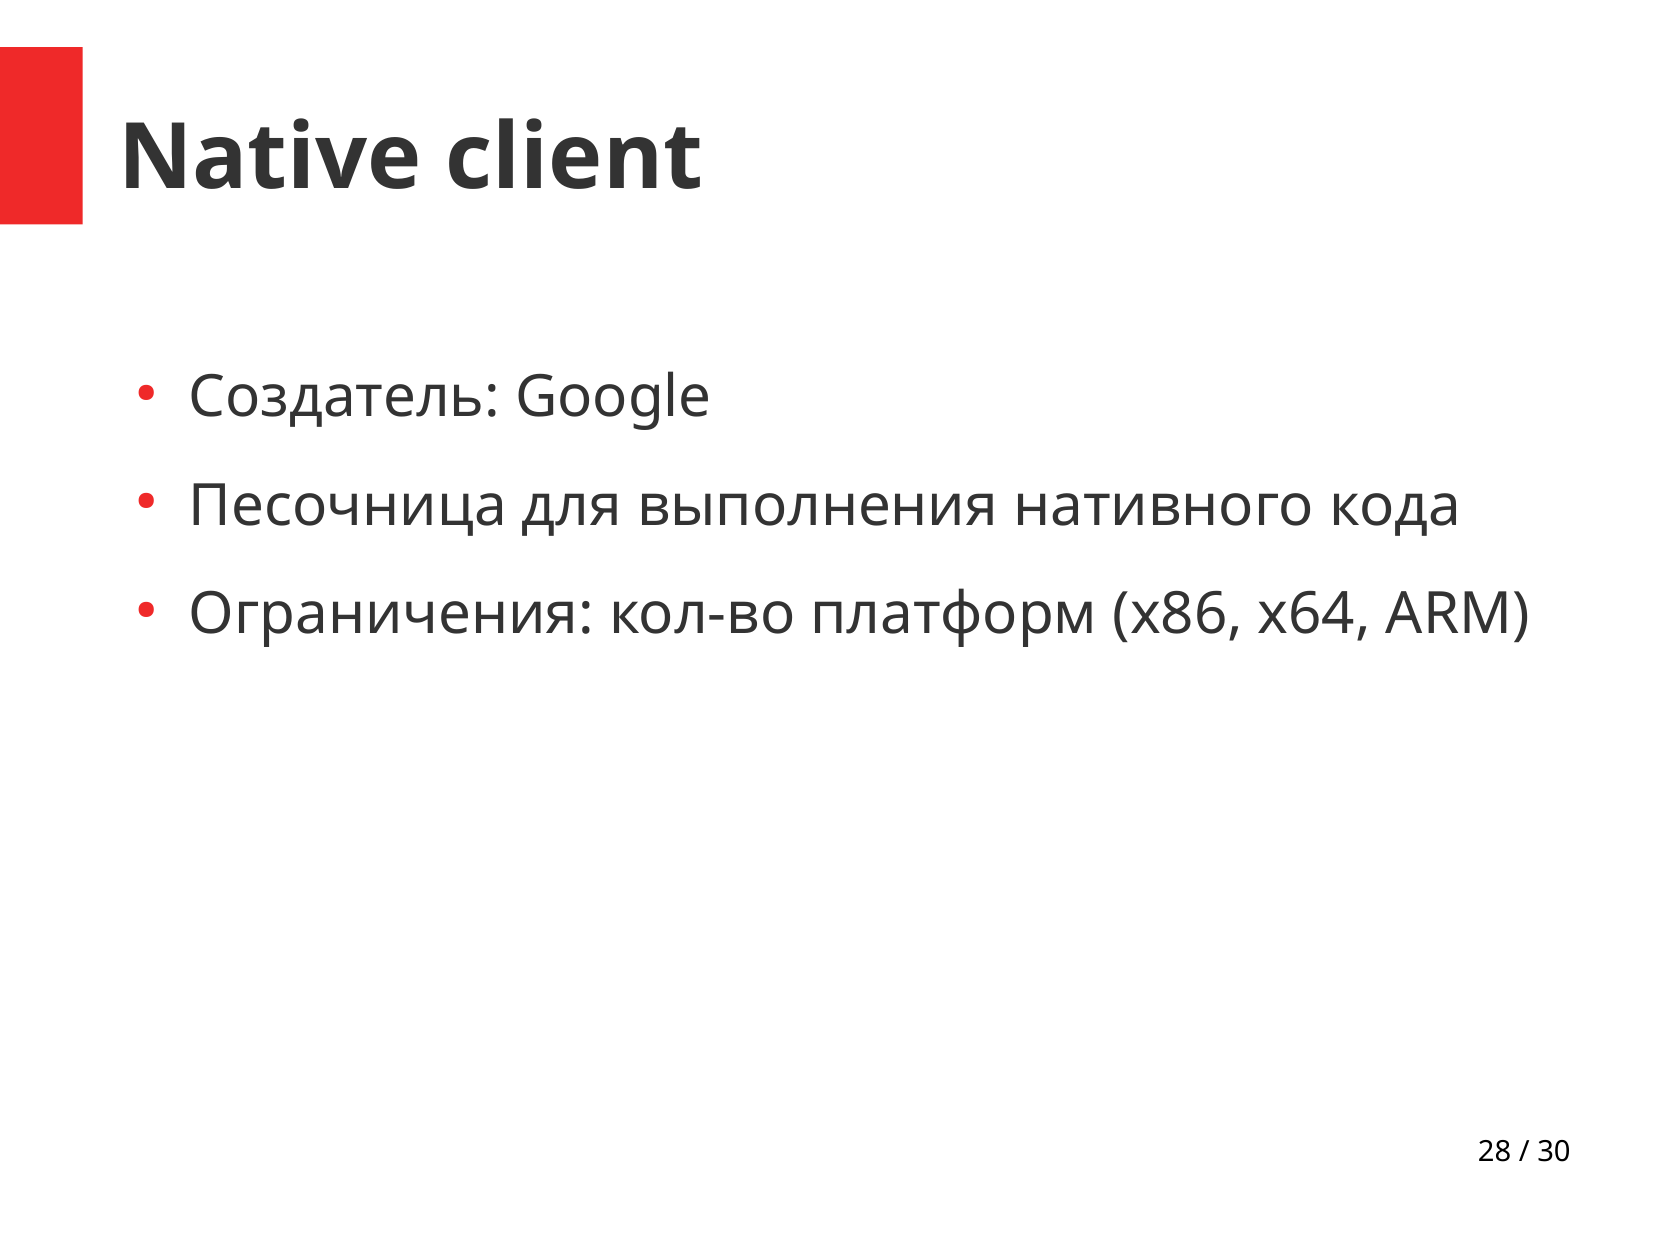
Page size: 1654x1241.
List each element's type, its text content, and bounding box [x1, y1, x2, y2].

title Native client [118, 49, 1571, 257]
list Создатель: Google Песочница для выполнения нативного кода Ограничения: кол-во платформ (x86, x64, ARM) [118, 354, 1536, 1074]
